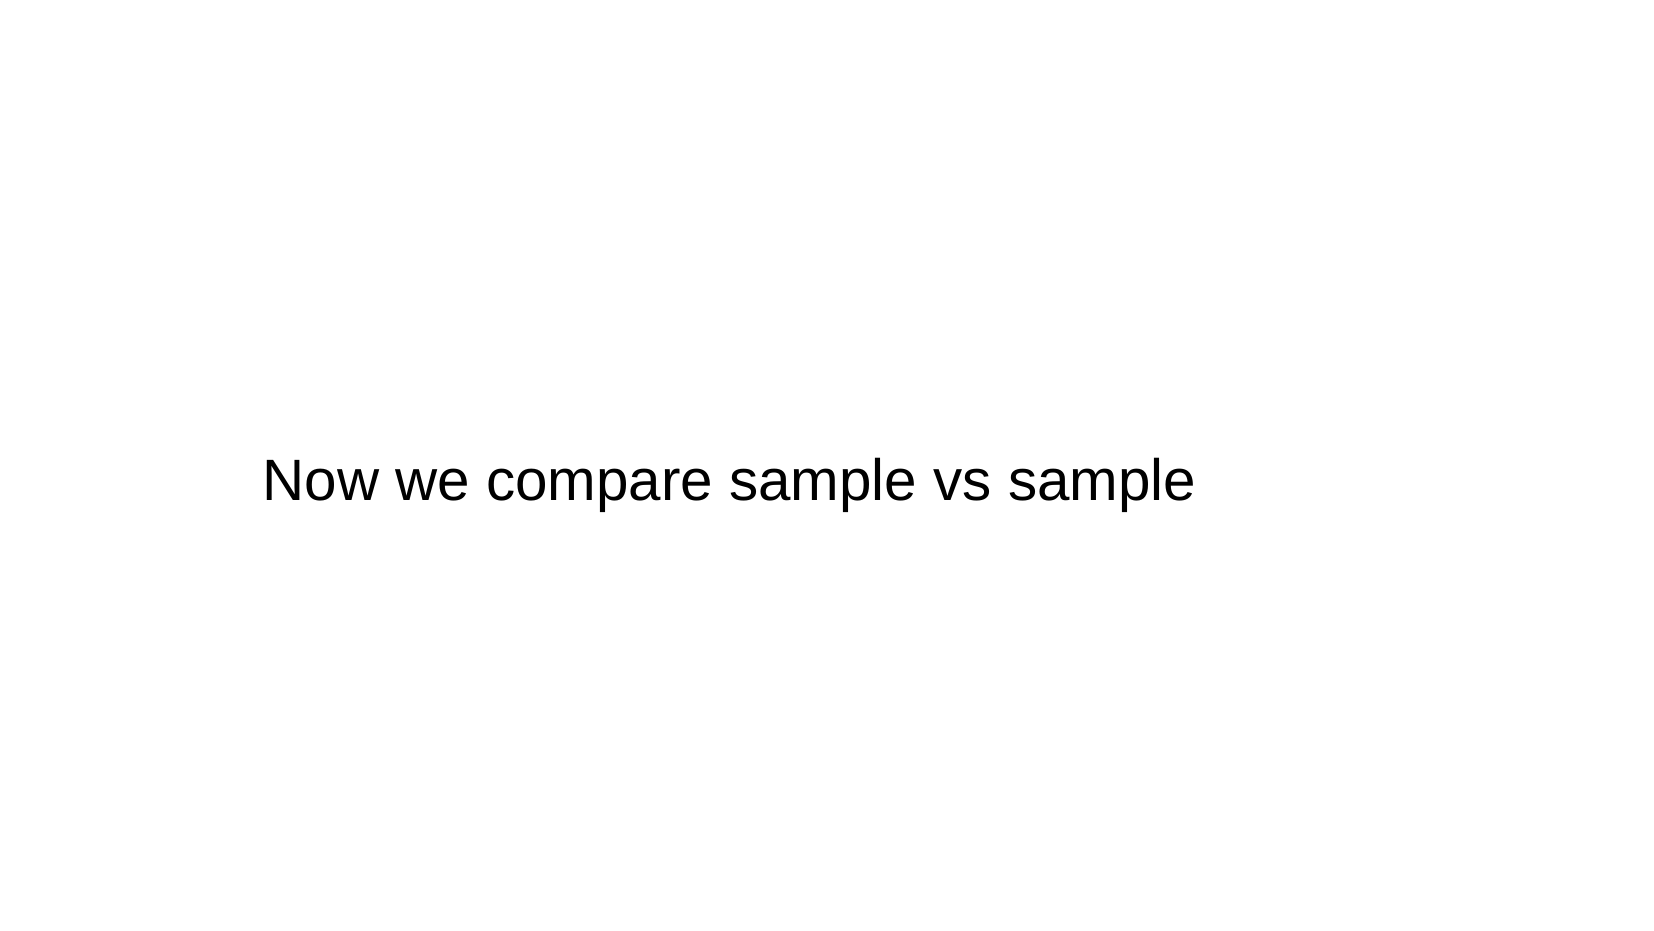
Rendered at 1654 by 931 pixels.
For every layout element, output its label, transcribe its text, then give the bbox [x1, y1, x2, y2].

text_box Now we compare sample vs sample [248, 439, 1654, 520]
